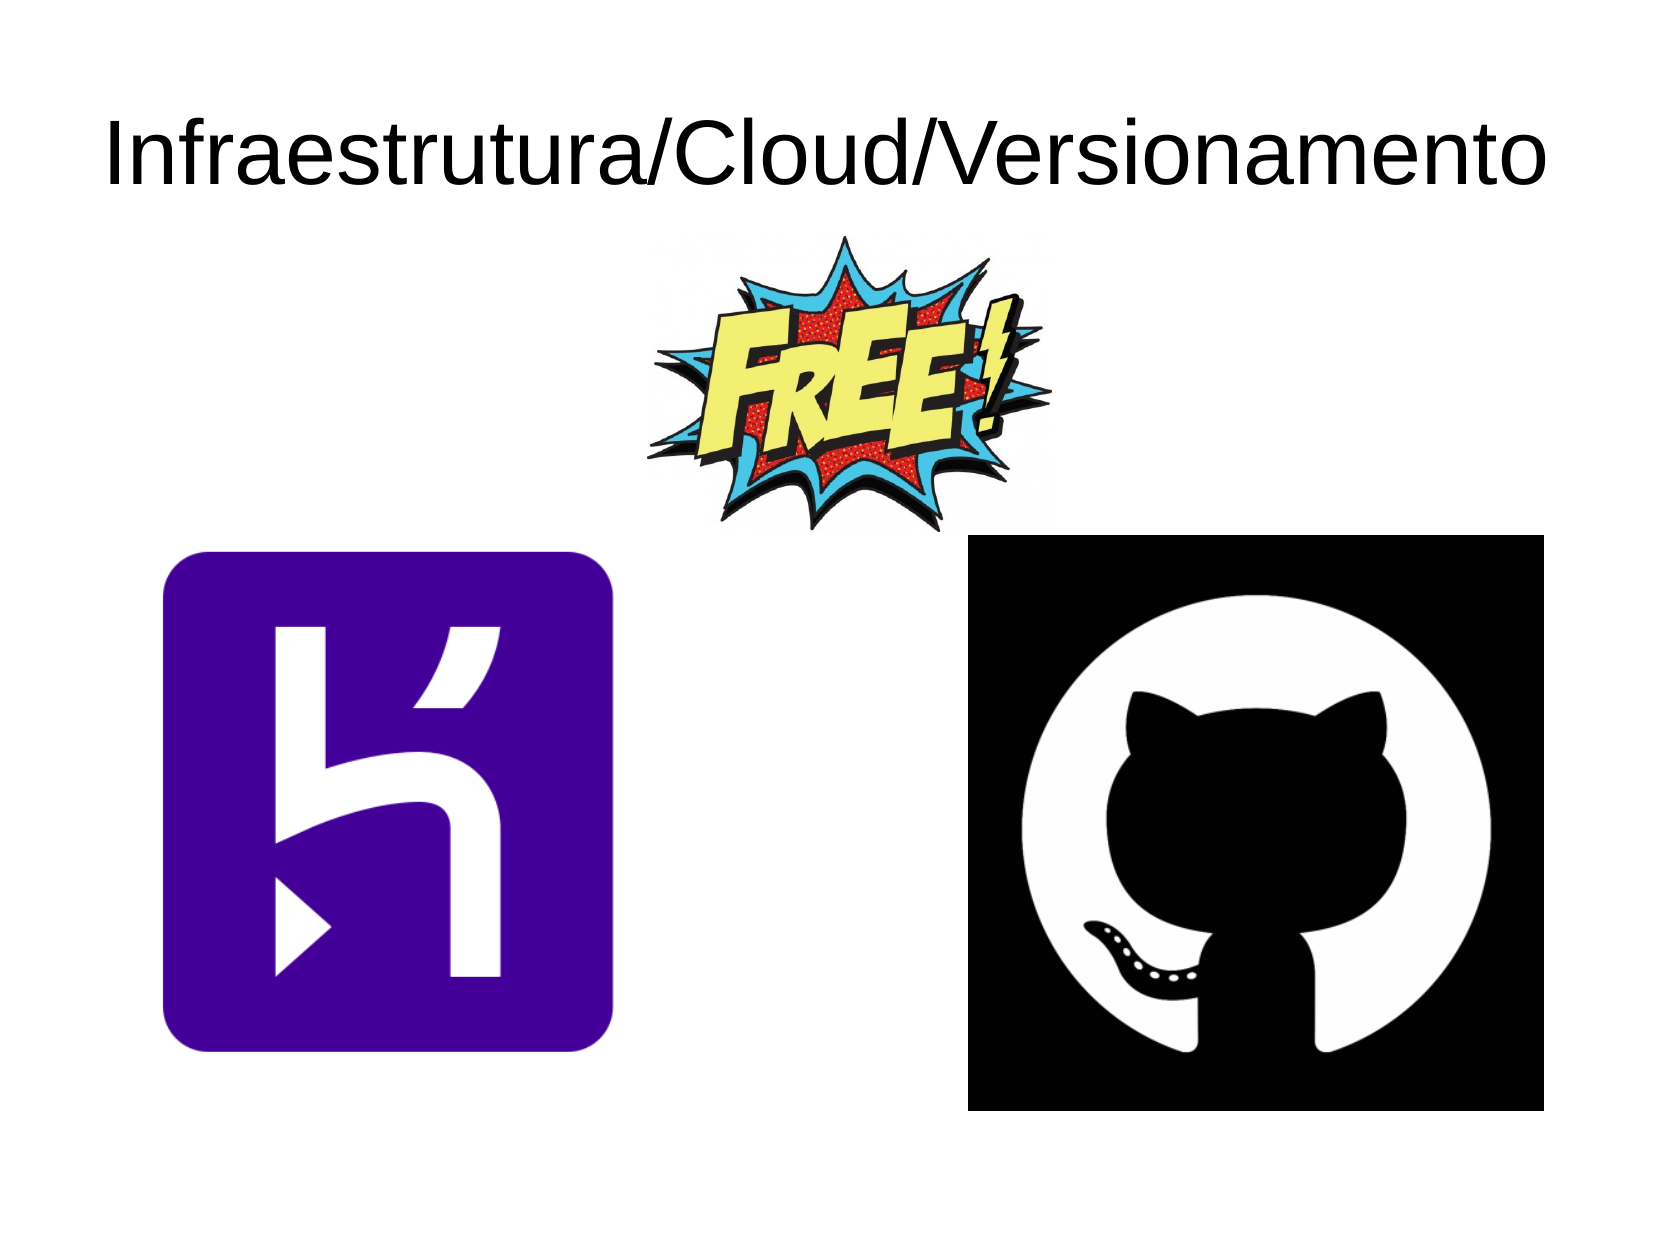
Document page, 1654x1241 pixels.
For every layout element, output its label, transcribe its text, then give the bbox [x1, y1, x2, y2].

title Infraestrutura/Cloud/Versionamento [82, 49, 1571, 257]
picture [68, 236, 1052, 1123]
picture [968, 535, 1544, 1111]
